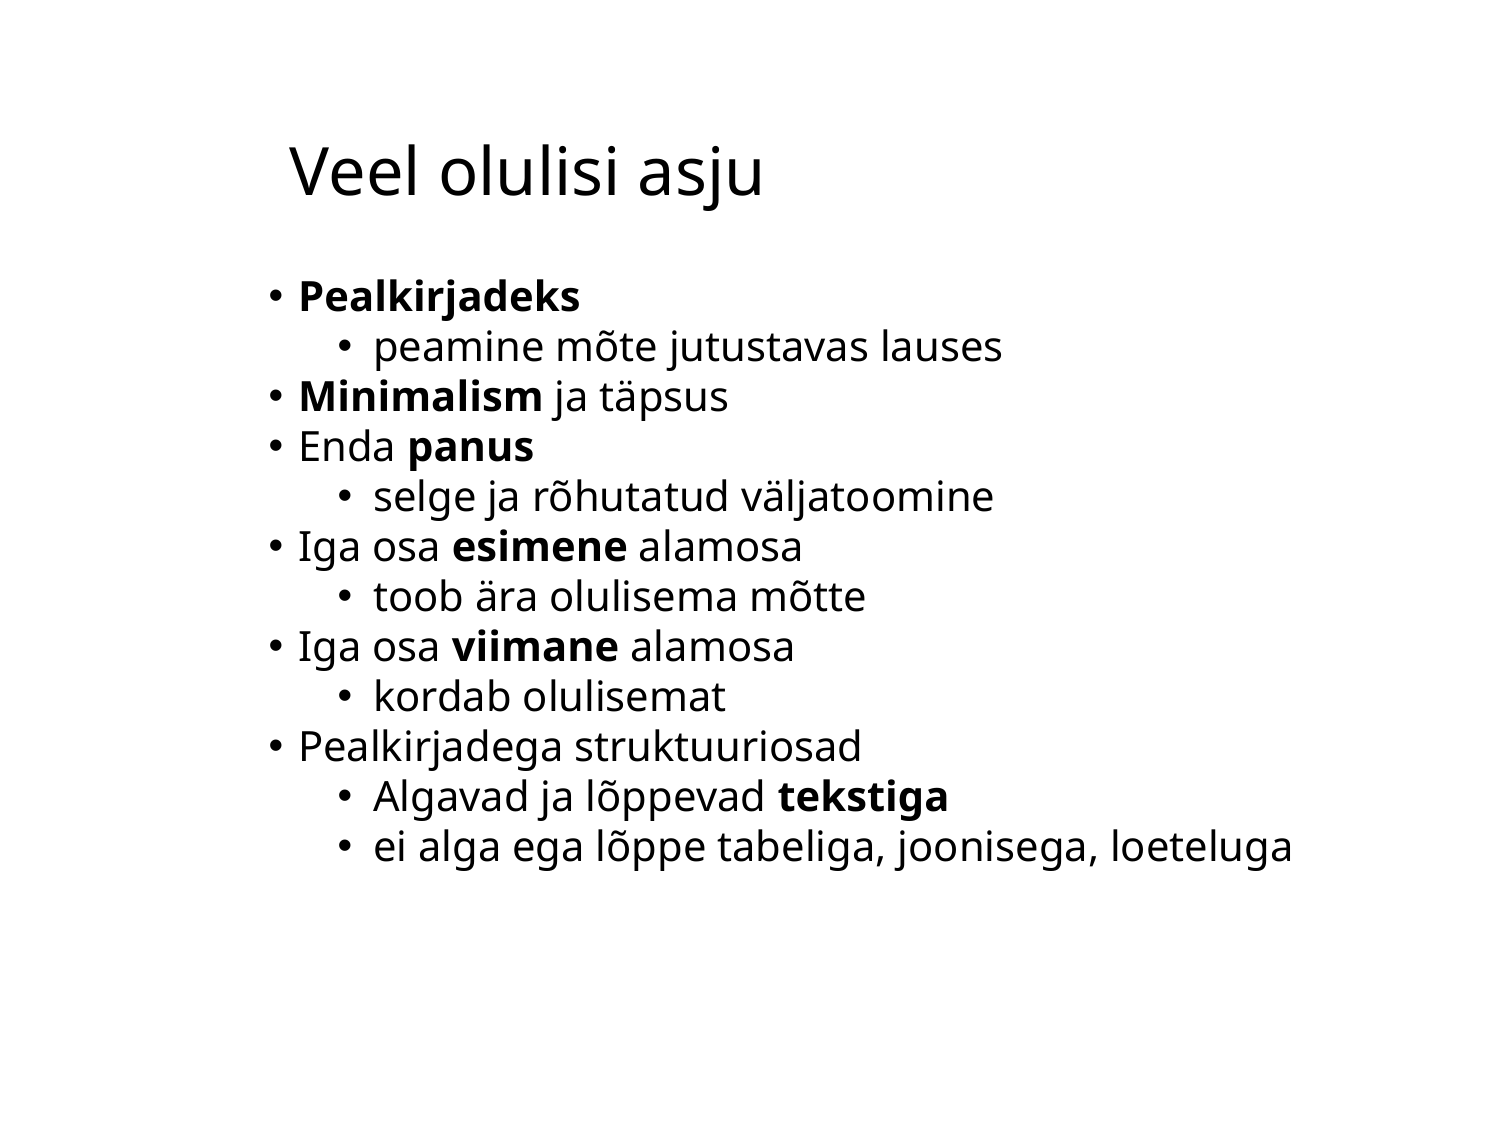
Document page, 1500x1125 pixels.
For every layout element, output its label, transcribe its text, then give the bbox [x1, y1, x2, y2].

text_box Pealkirjadeks peamine mõte jutustavas lauses Minimalism ja täpsus Enda panus selge ja rõhutatud väljatoomine Iga osa esimene alamosa toob ära olulisema mõtte Iga osa viimane alamosa kordab olulisemat Pealkirjadega struktuuriosad Algavad ja lõppevad tekstiga ei alga ega lõppe tabeliga, joonisega, loeteluga [253, 262, 1329, 1083]
text_box Veel olulisi asju [274, 74, 1297, 262]
